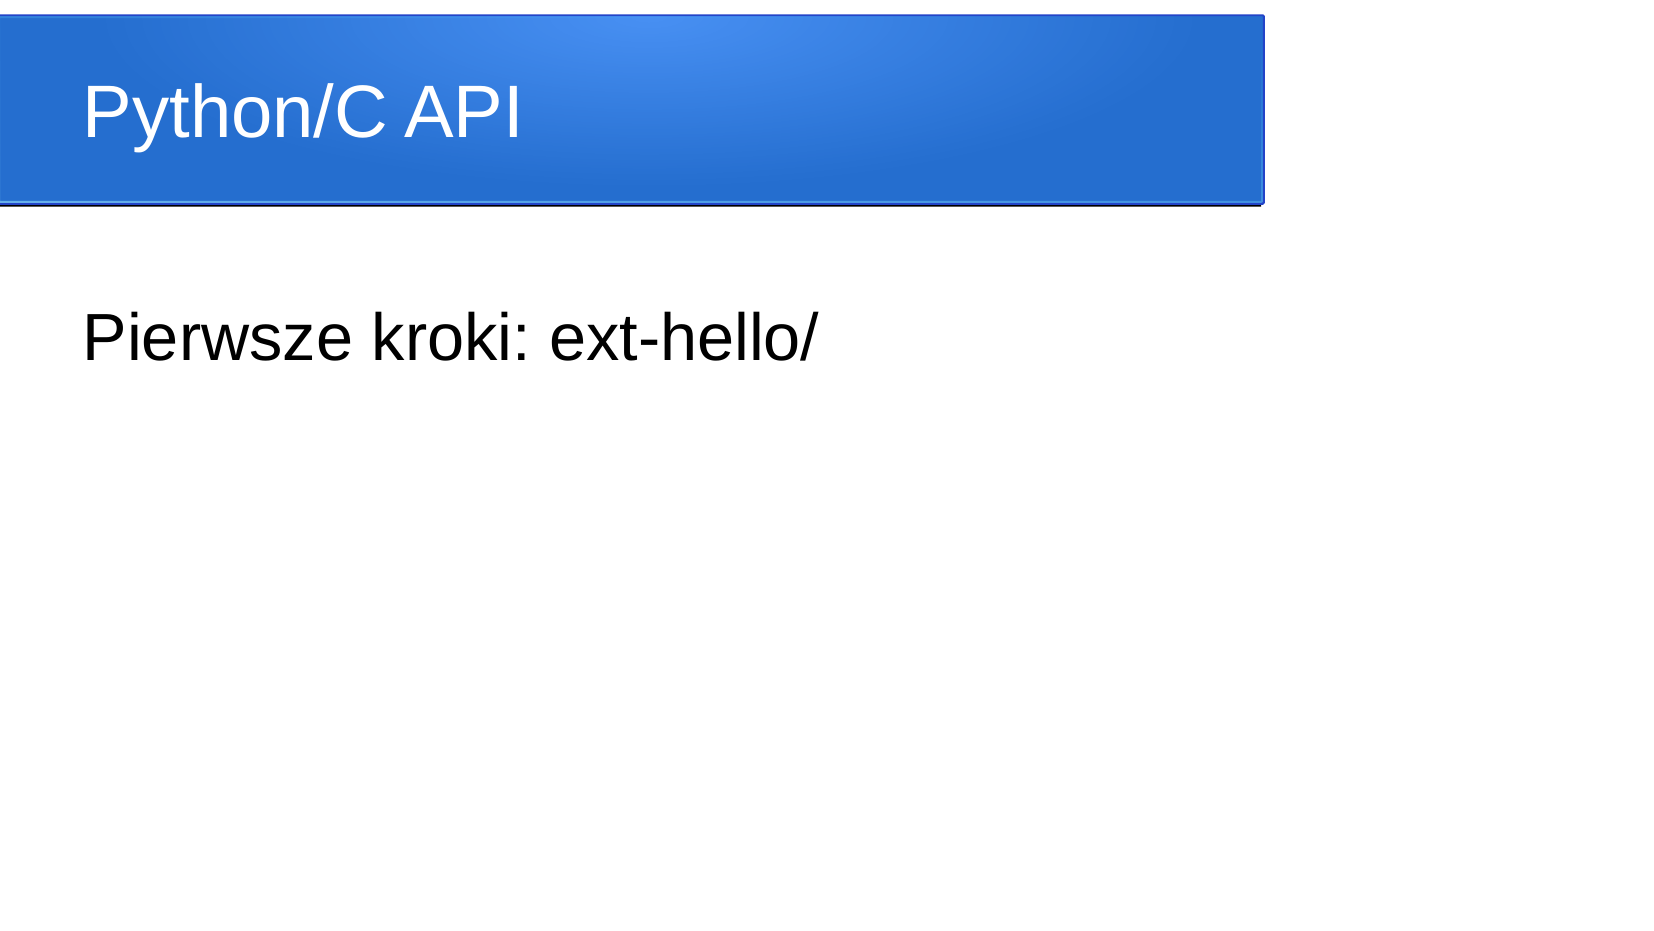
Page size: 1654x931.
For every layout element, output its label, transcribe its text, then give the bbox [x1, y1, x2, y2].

list Pierwsze kroki: ext-hello/ [82, 300, 1571, 764]
title Python/C API [82, 35, 1235, 189]
